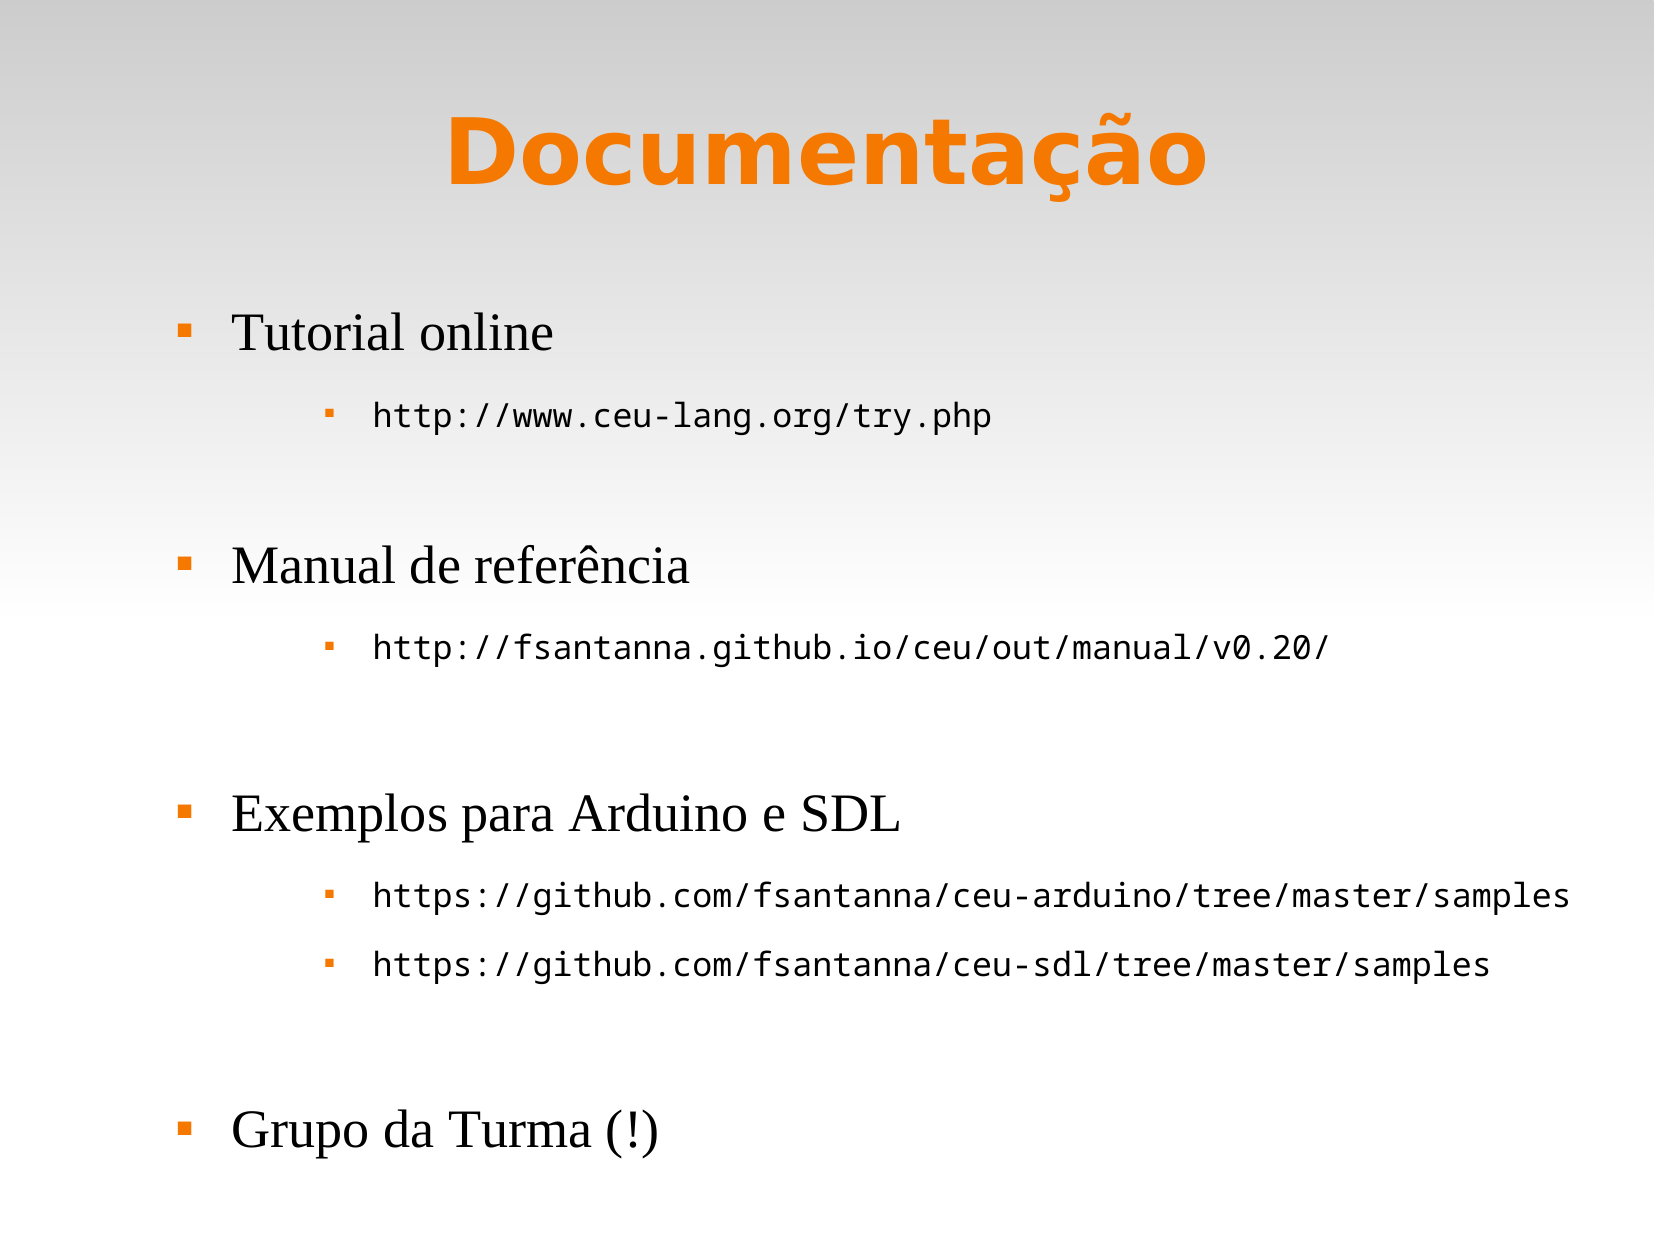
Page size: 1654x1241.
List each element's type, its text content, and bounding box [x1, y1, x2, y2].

list Tutorial online http://www.ceu-lang.org/try.php Manual de referência http://fsantanna.github.io/ceu/out/manual/v0.20/ Exemplos para Arduino e SDL https://github.com/fsantanna/ceu-arduino/tree/master/samples https://github.com/fsantanna/ceu-sdl/tree/master/samples Grupo da Turma (!) [89, 302, 1576, 1241]
title Documentação [82, 49, 1571, 257]
